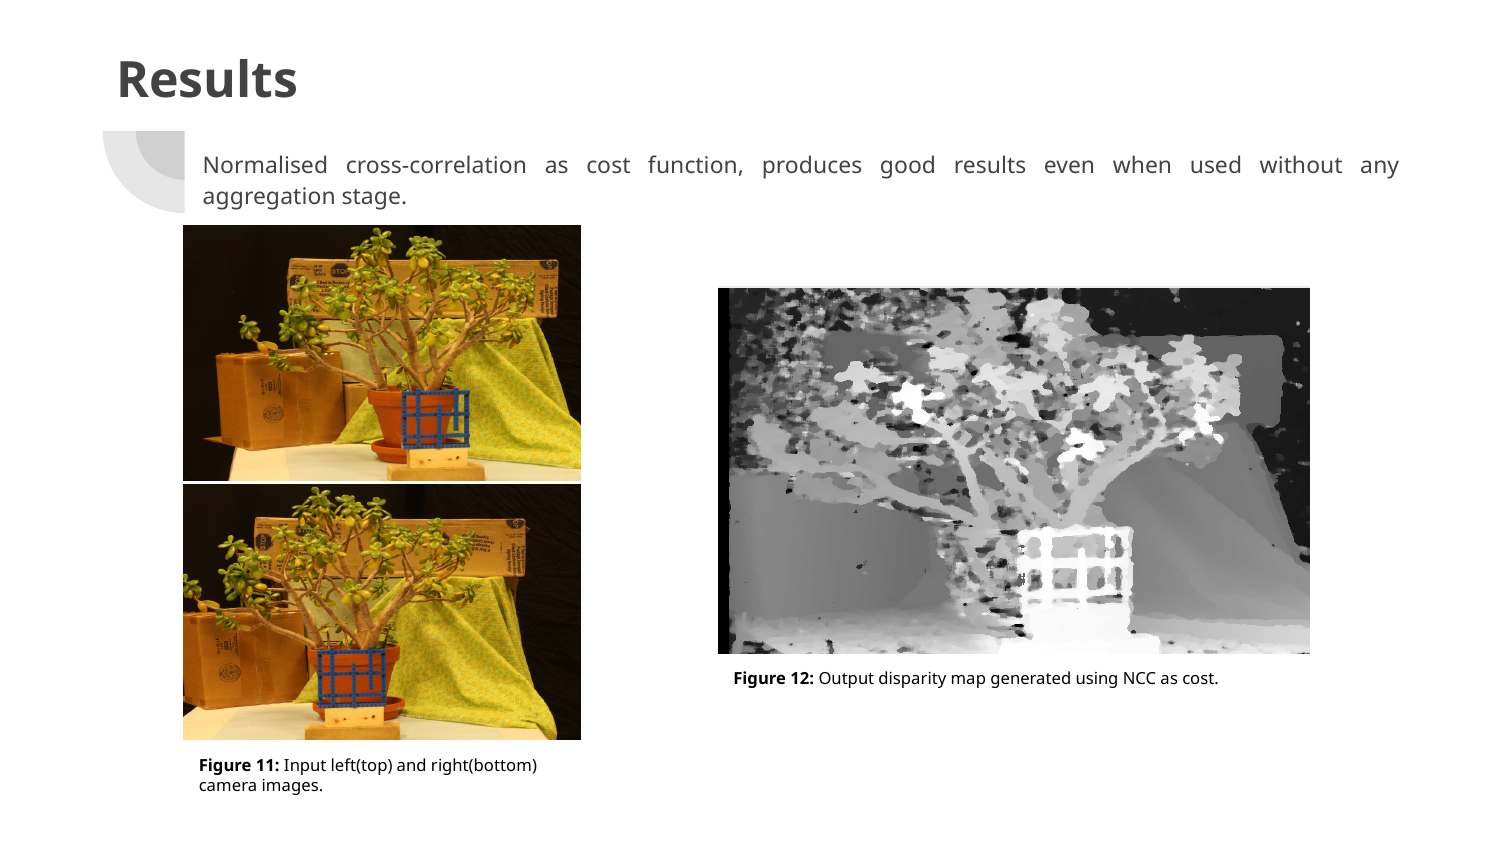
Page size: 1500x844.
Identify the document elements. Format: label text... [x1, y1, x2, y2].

title Results [101, 32, 1341, 132]
picture [718, 286, 1310, 653]
text_box Figure 11: Input left(top) and right(bottom) camera images. [183, 739, 580, 804]
picture [183, 484, 581, 740]
text_box Figure 12: Output disparity map generated using NCC as cost. [718, 653, 1310, 717]
list Normalised cross-correlation as cost function, produces good results even when used without any aggregation stage. [187, 131, 1416, 218]
picture [183, 225, 581, 481]
